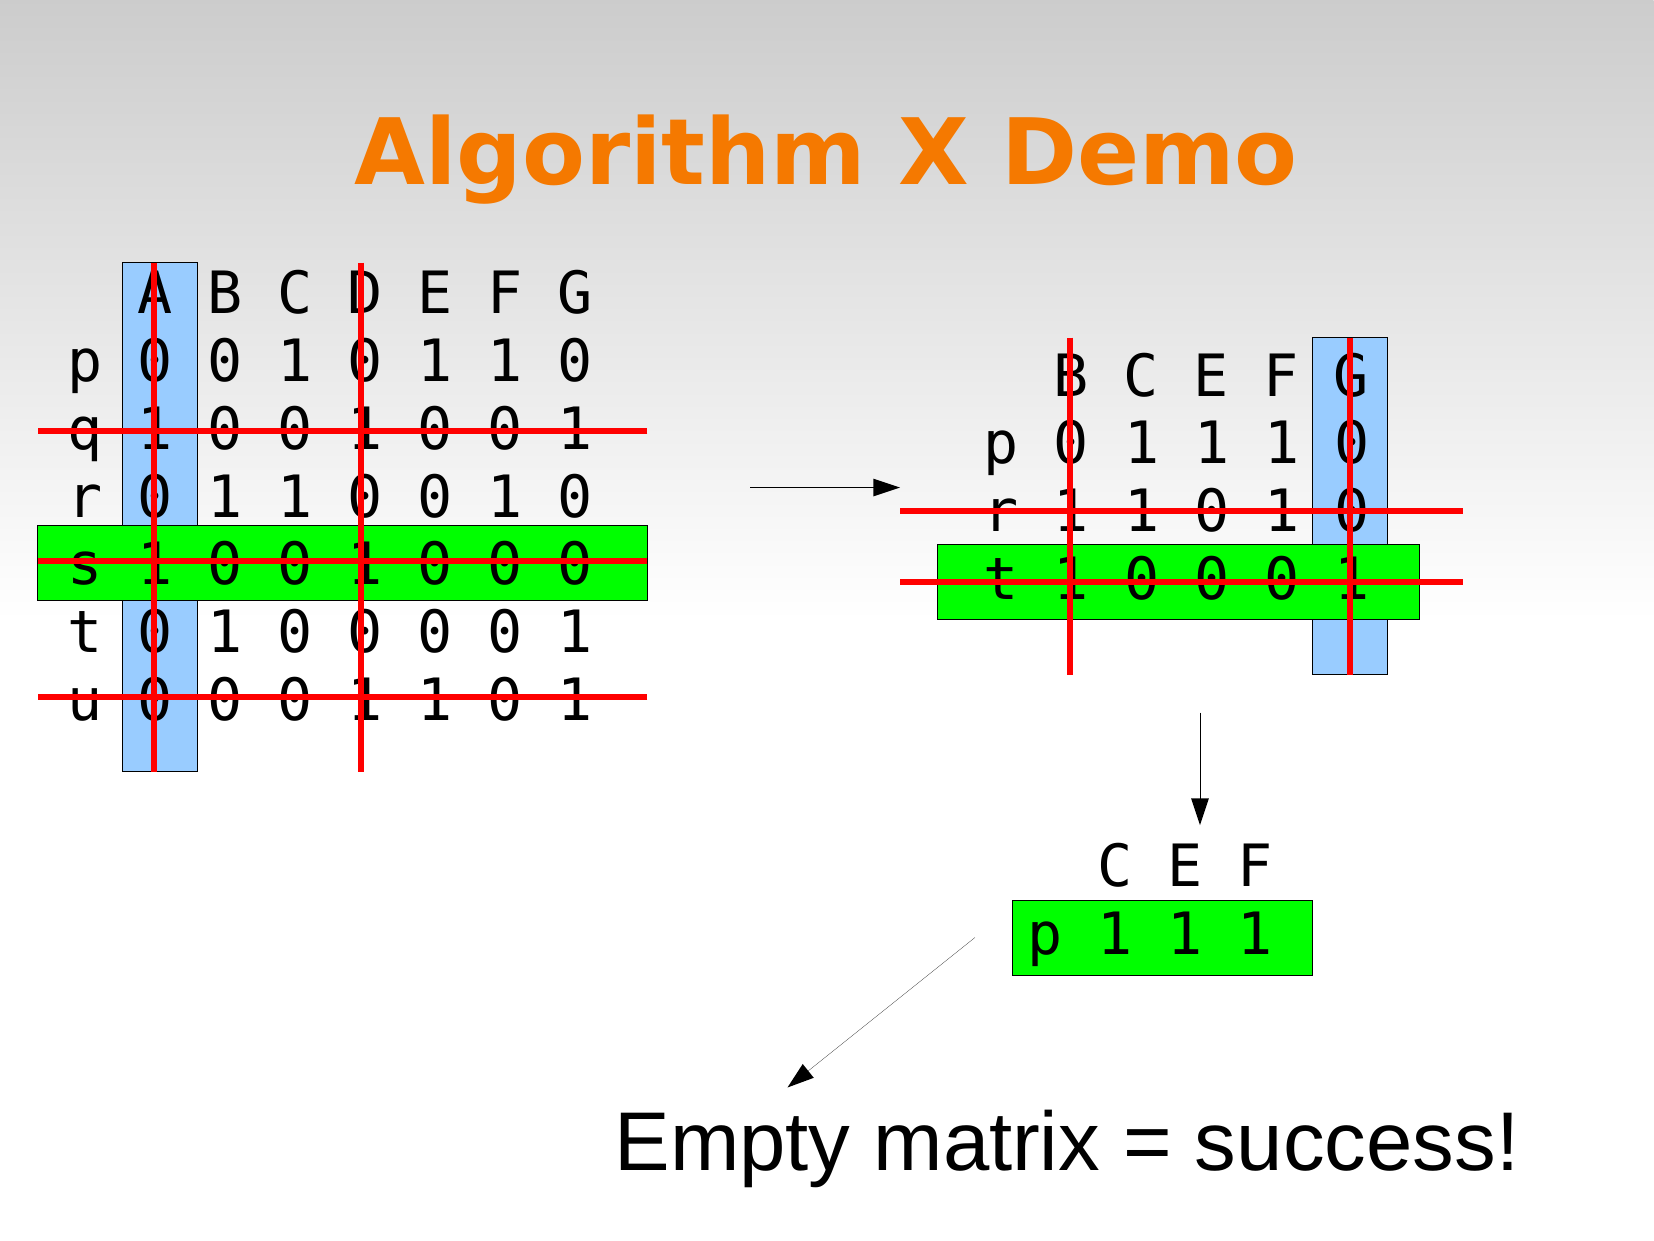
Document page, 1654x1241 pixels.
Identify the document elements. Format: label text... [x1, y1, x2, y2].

text_box B C E F G p 0 1 1 1 0 r 1 1 0 1 0 t 1 0 0 0 1 [969, 334, 1457, 621]
text_box A B C D E F G p 0 0 1 0 1 1 0 q 1 0 0 1 0 0 1 r 0 1 1 0 0 1 0 s 1 0 0 1 0 0 0 t 0 1 0 0 0 0 1 u 0 0 0 1 1 0 1 [53, 252, 616, 742]
text_box Empty matrix = success! [600, 1087, 1536, 1196]
text_box [37, 525, 53, 601]
text_box [616, 525, 648, 601]
text_box [937, 544, 969, 620]
text_box [1312, 621, 1388, 675]
text_box C E F p 1 1 1 [1012, 825, 1351, 976]
text_box [122, 742, 198, 772]
title Algorithm X Demo [82, 56, 1571, 250]
